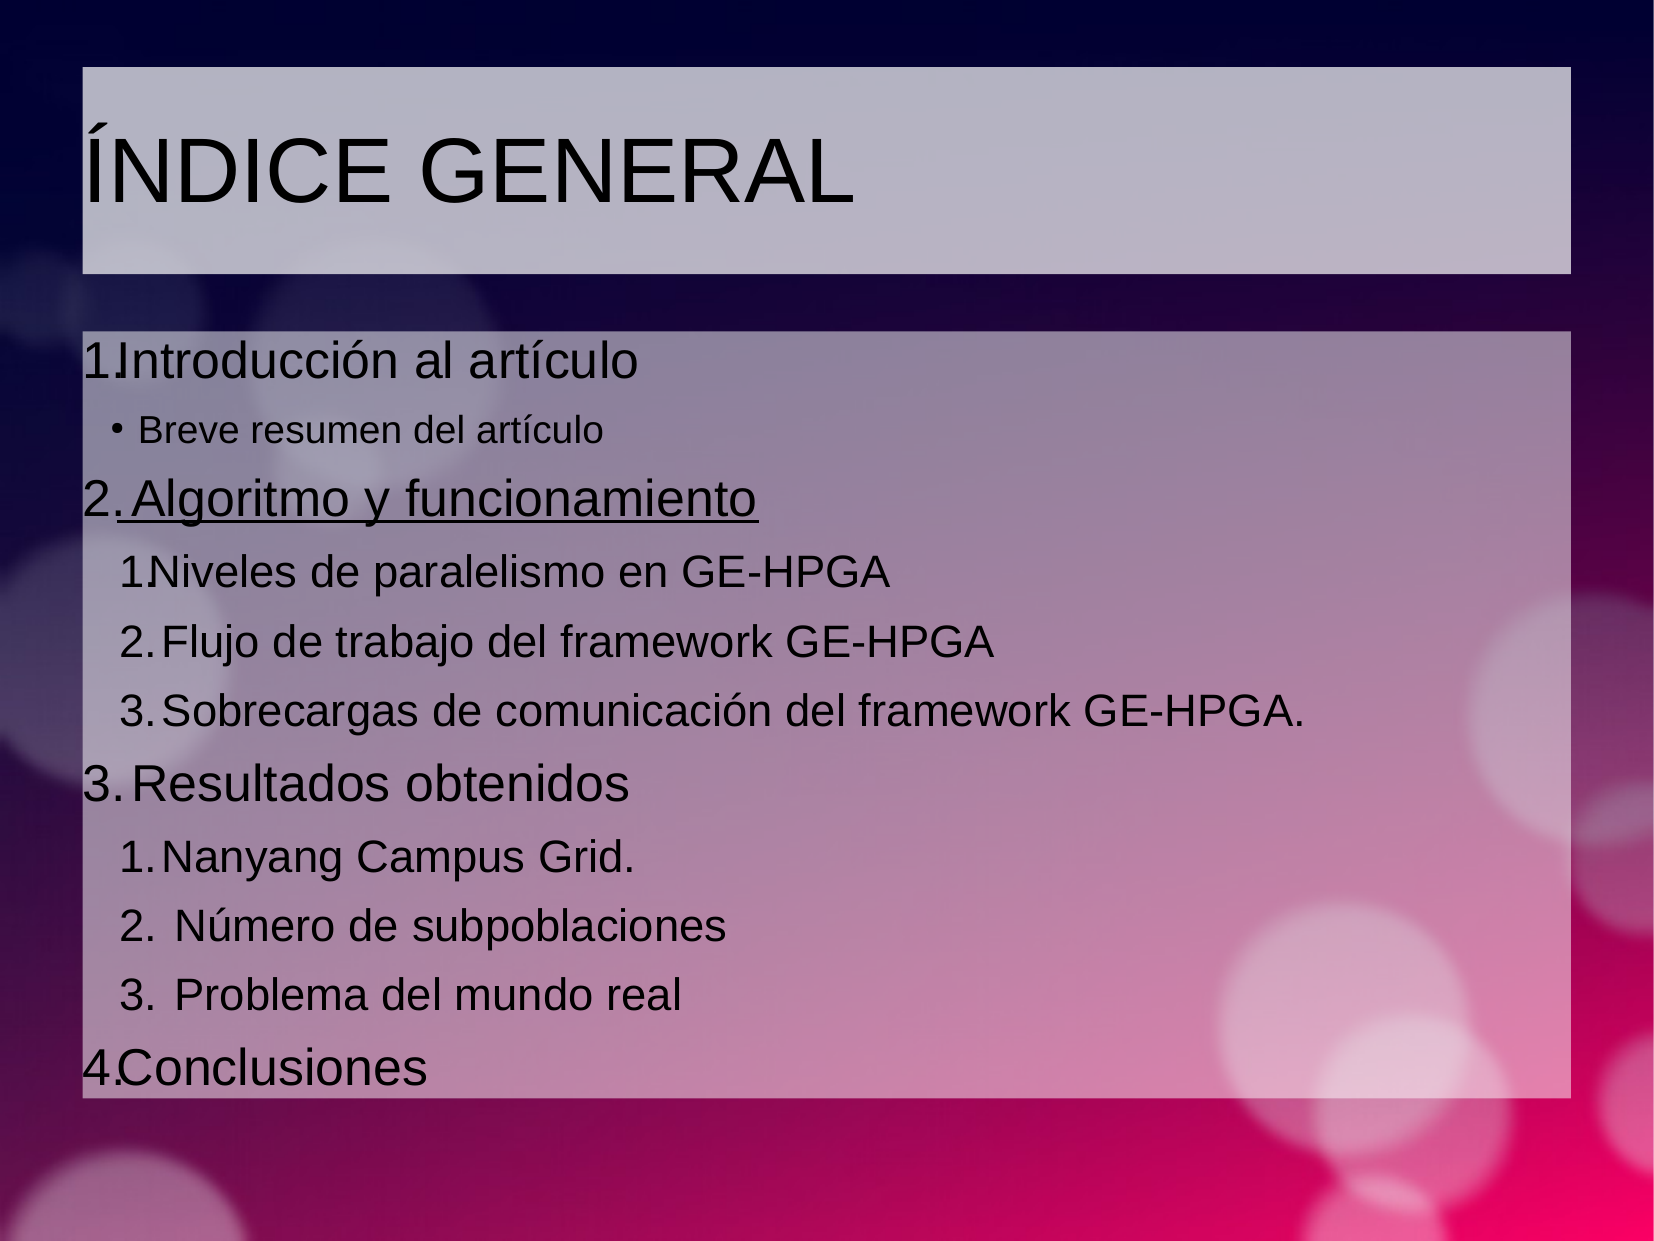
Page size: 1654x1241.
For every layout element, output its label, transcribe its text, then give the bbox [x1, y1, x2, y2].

list Introducción al artículo Breve resumen del artículo Algoritmo y funcionamiento Niveles de paralelismo en GE-HPGA Flujo de trabajo del framework GE-HPGA Sobrecargas de comunicación del framework GE-HPGA. Resultados obtenidos Nanyang Campus Grid. Número de subpoblaciones Problema del mundo real Conclusiones [82, 331, 1571, 1099]
picture [0, 0, 1654, 1241]
title ÍNDICE GENERAL [82, 67, 1571, 275]
